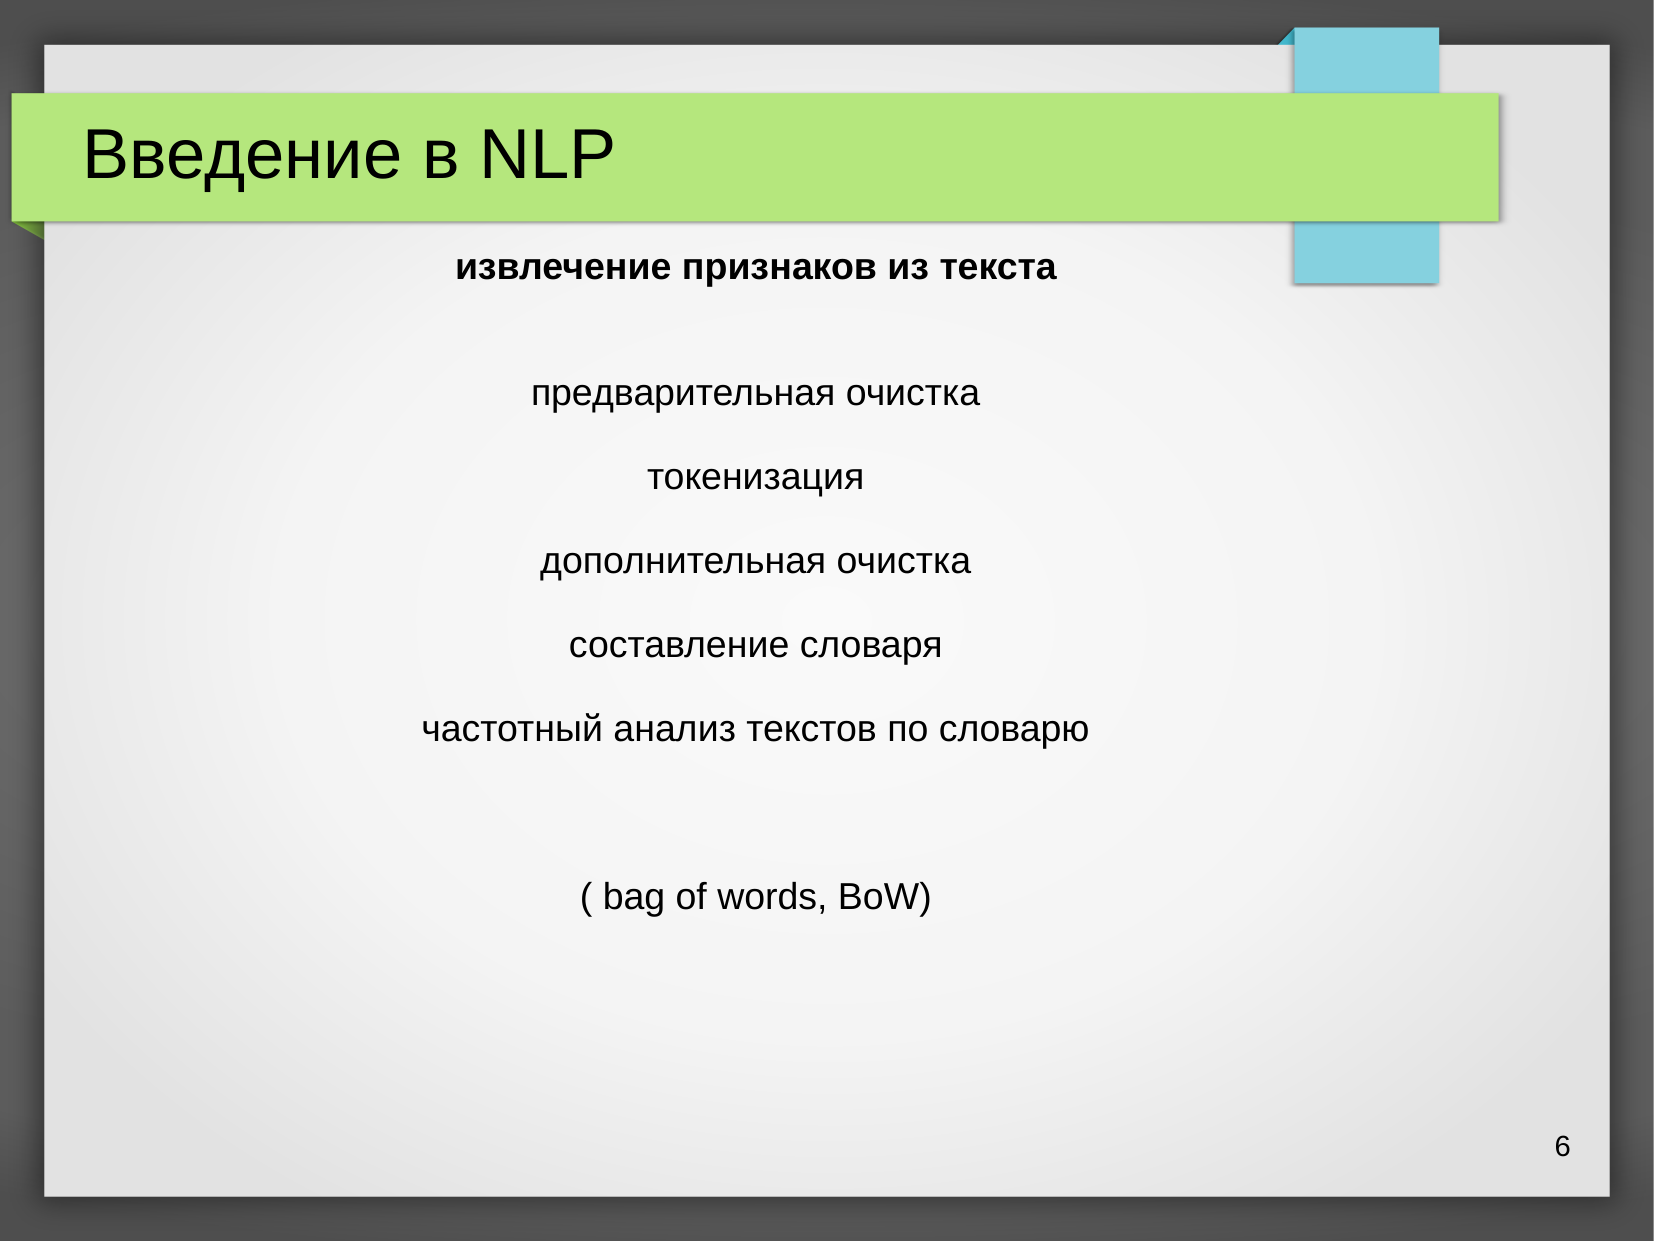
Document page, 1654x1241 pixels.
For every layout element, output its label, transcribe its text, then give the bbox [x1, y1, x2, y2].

title Введение в NLP [82, 113, 1406, 194]
text_box извлечение признаков из текста предварительная очистка токенизация дополнительная очистка составление словаря частотный анализ текстов по словарю ( bag of words, BoW) [188, 245, 1323, 960]
picture [0, 0, 1654, 1241]
